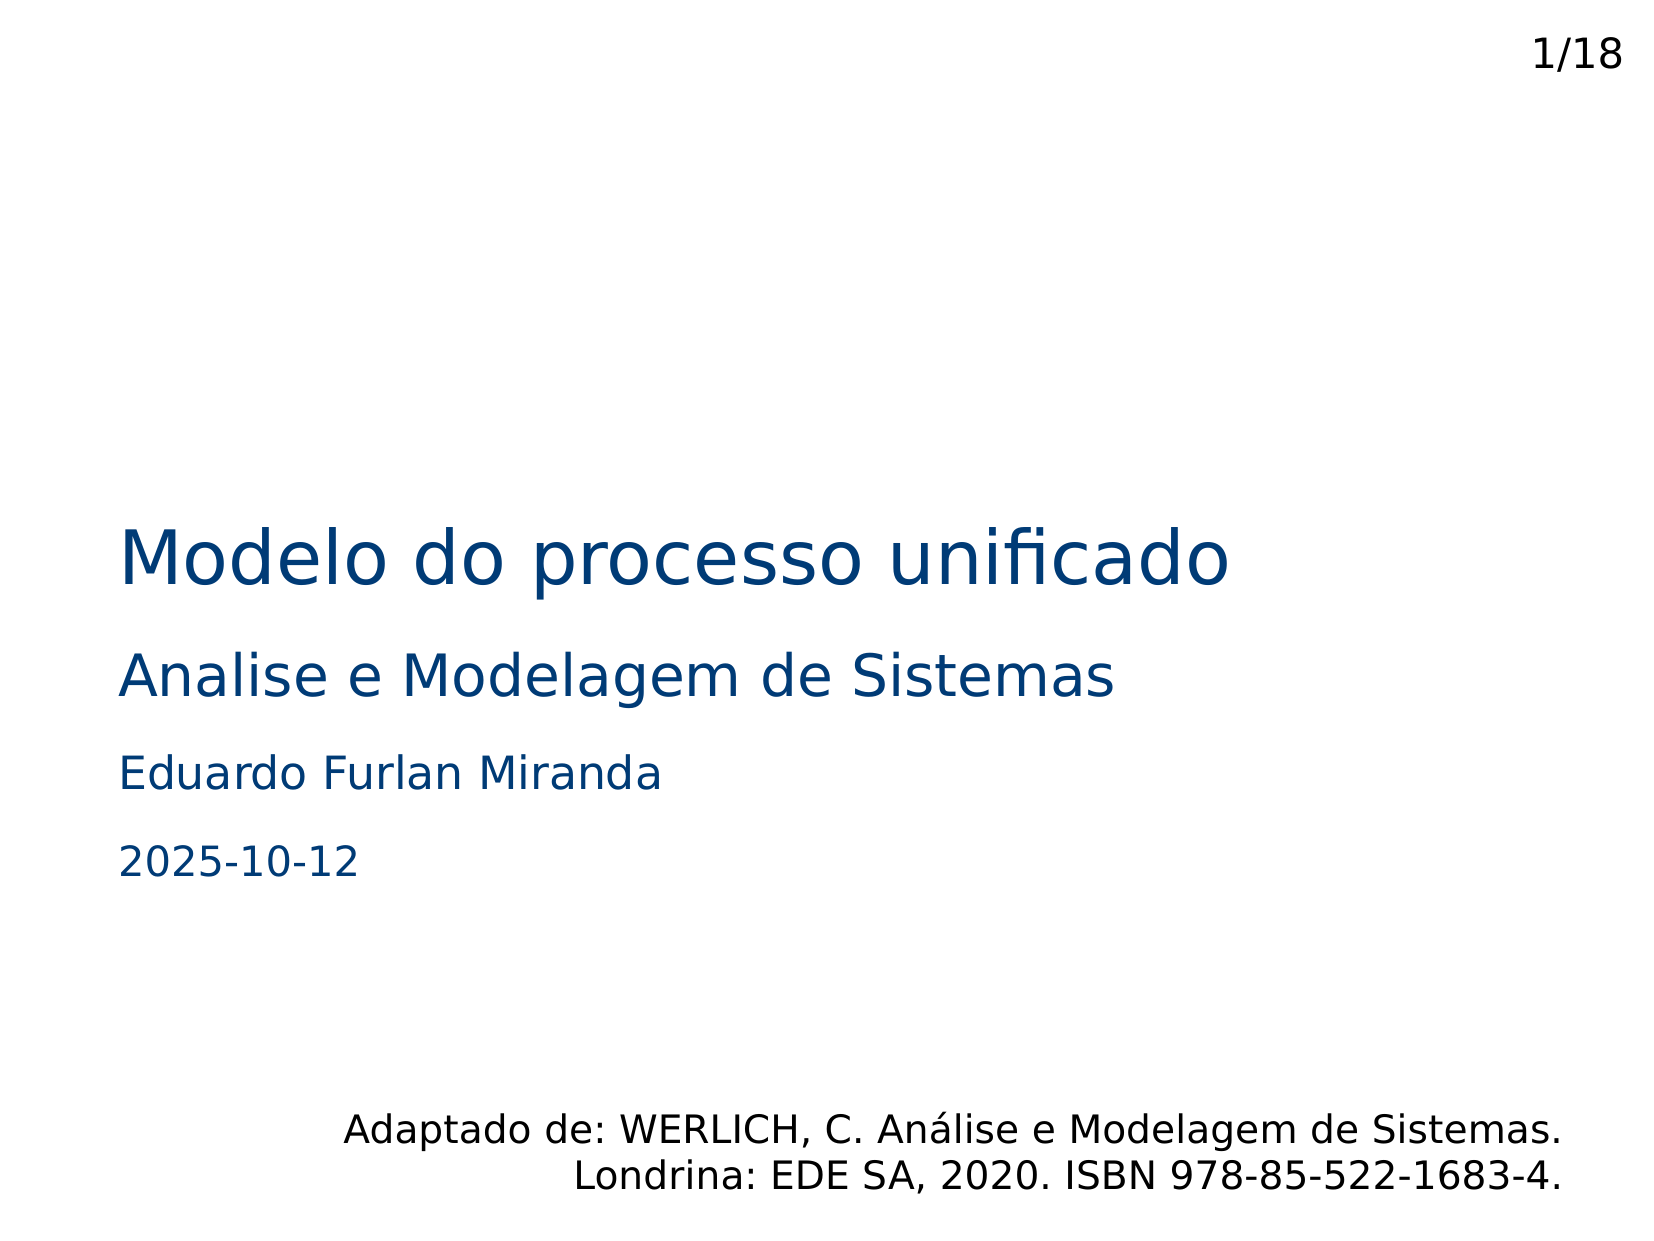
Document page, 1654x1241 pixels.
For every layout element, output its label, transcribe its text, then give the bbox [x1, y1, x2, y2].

list Adaptado de: WERLICH, C. Análise e Modelagem de Sistemas. Londrina: EDE SA, 2020. ISBN 978-85-522-1683-4. [336, 1107, 1565, 1211]
list Modelo do processo unificado Analise e Modelagem de Sistemas Eduardo Furlan Miranda 2025-10-12 [118, 501, 1625, 1211]
